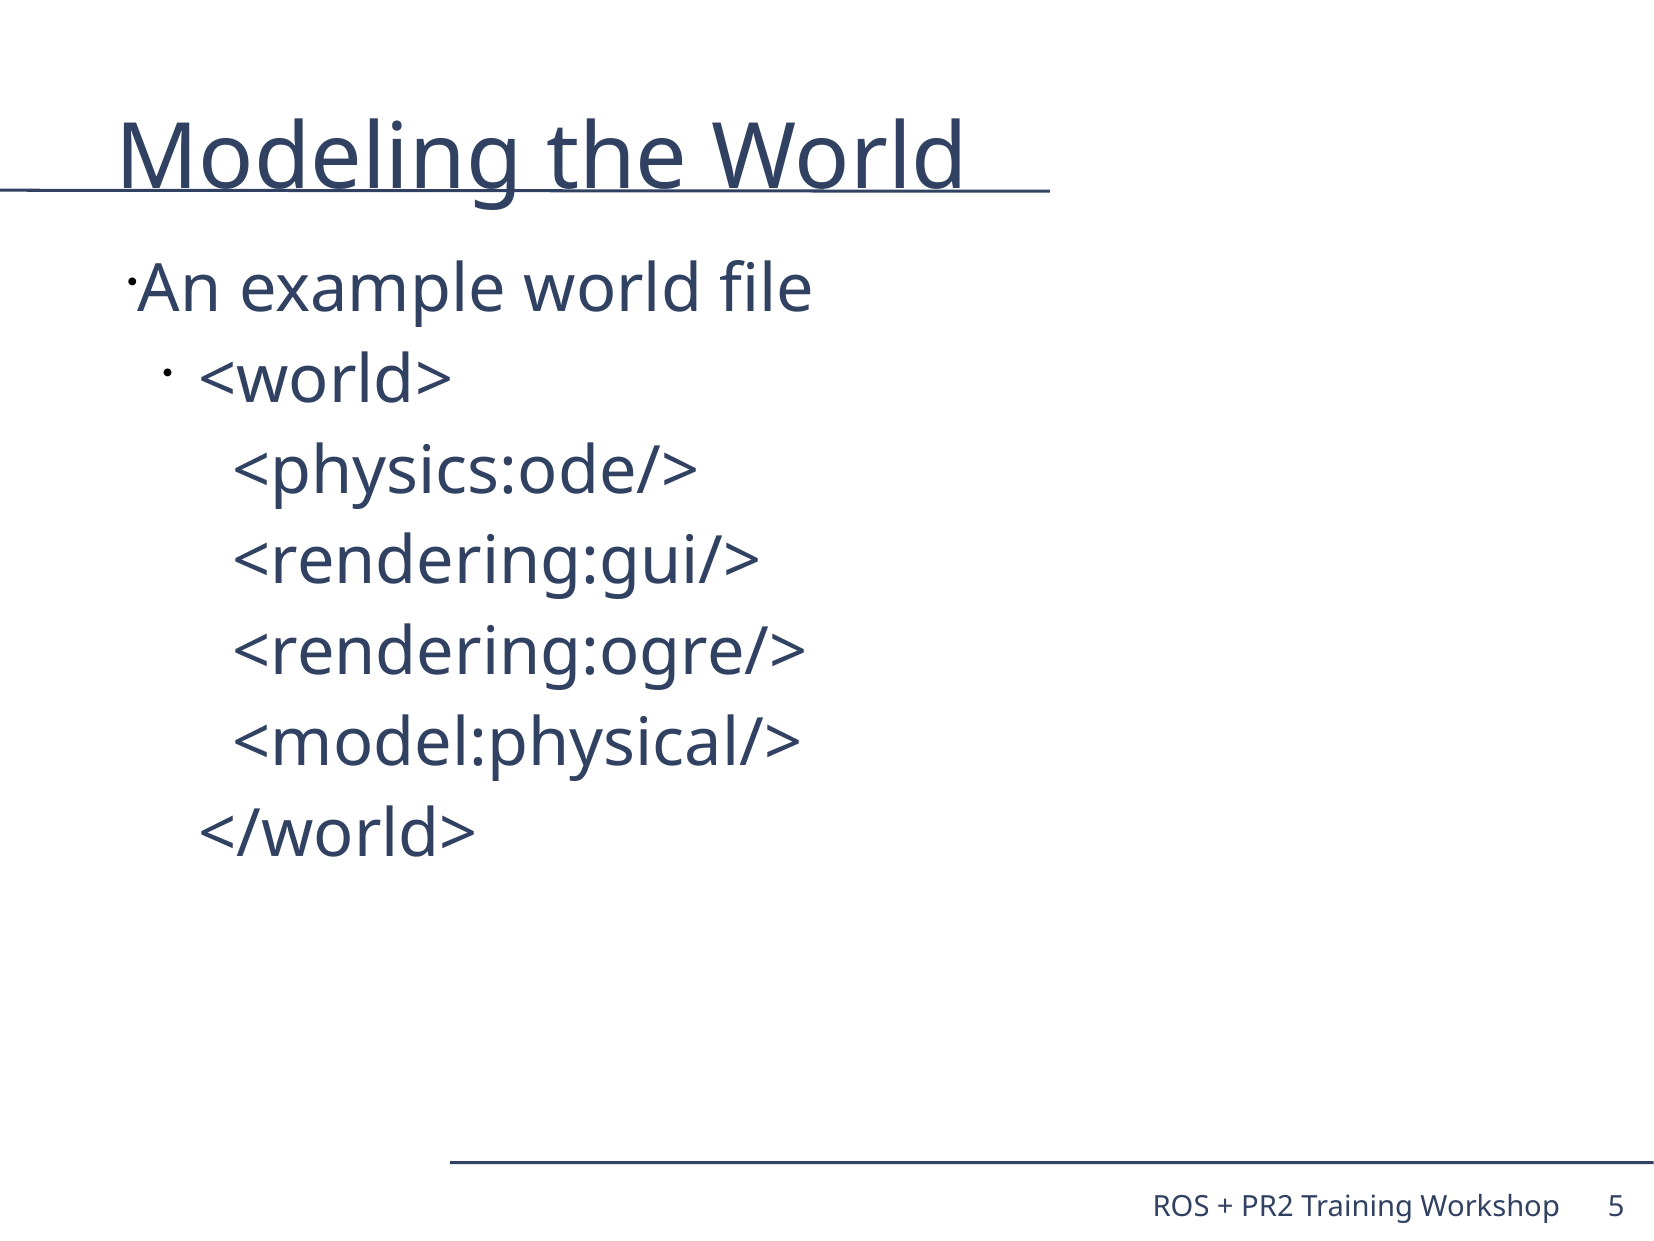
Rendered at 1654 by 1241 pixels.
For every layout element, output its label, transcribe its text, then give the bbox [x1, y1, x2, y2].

text_box An example world file <world> <physics:ode/> <rendering:gui/> <rendering:ogre/> <model:physical/> </world> [112, 232, 1538, 948]
title Modeling the World [82, 49, 1571, 257]
